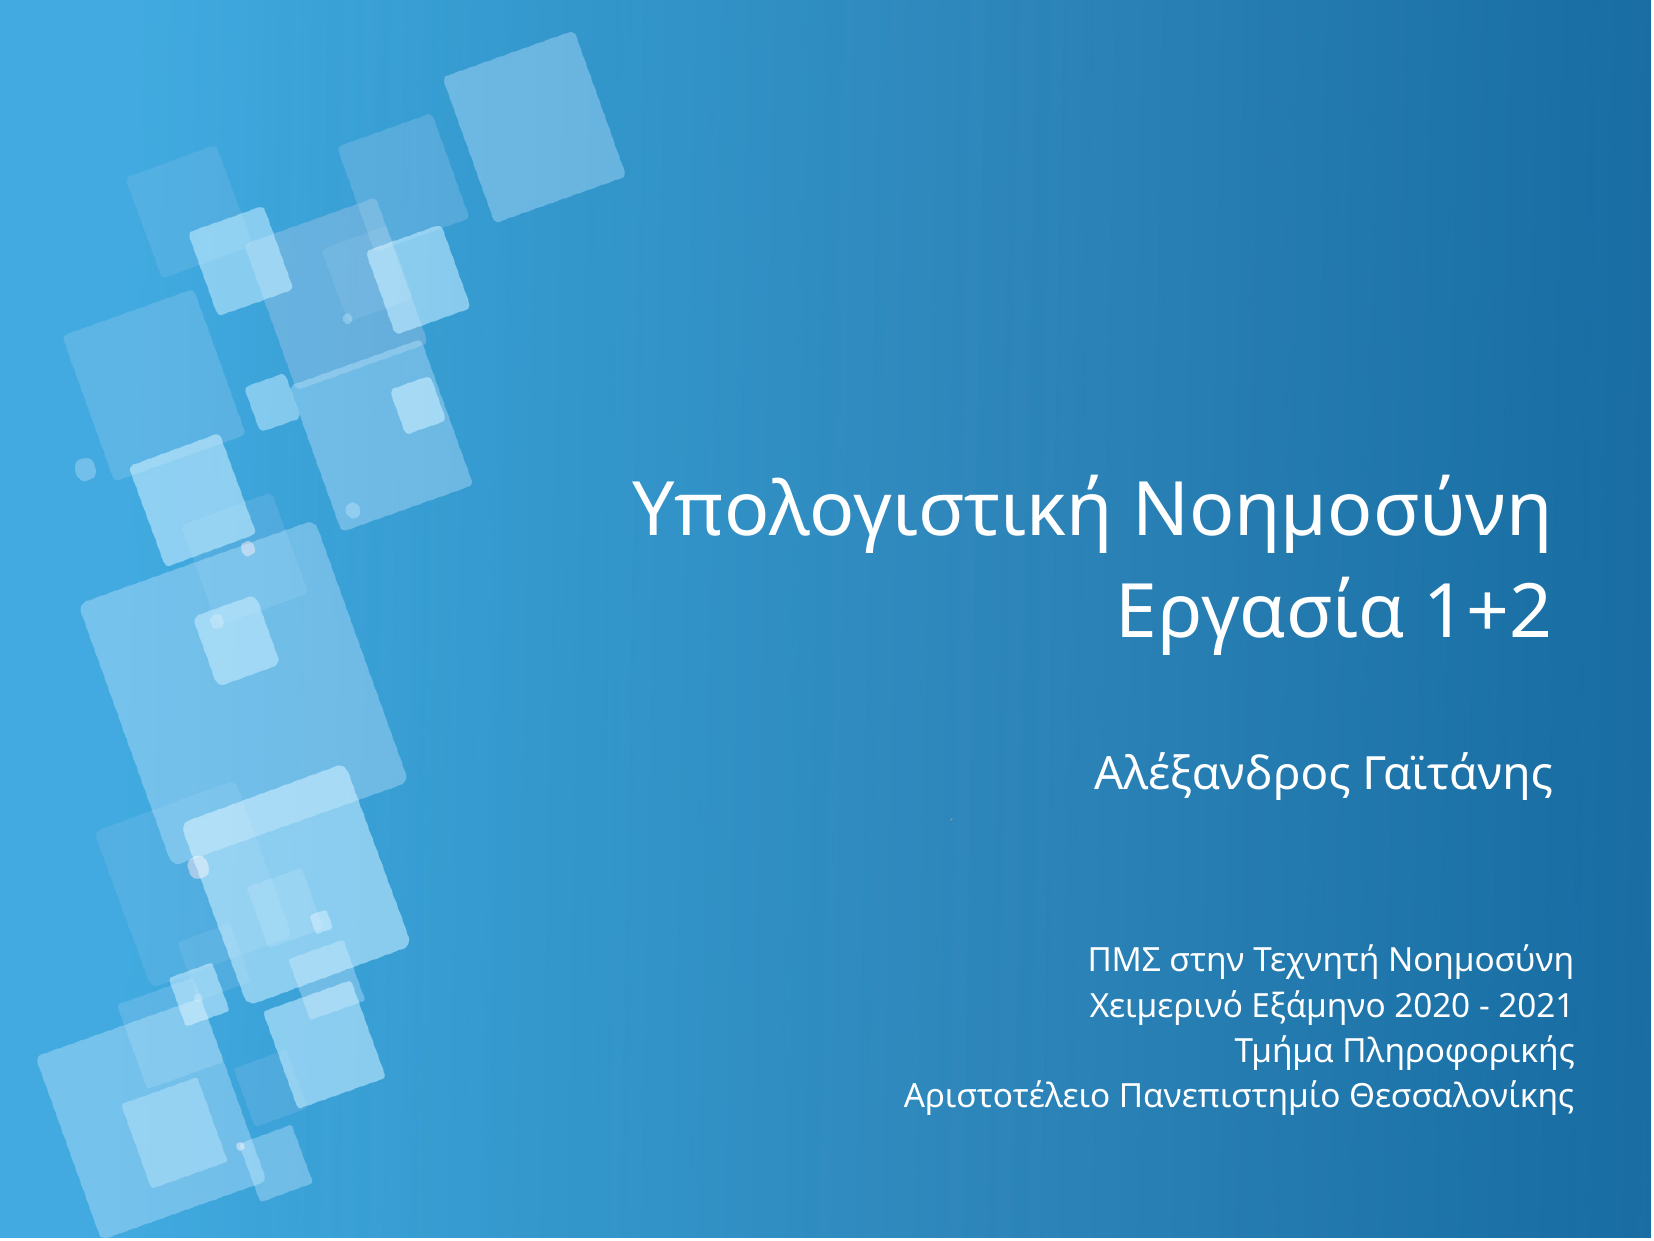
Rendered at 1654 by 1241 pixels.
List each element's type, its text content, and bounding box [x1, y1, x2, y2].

subtitle Αλέξανδρος Γαϊτάνης [862, 680, 1554, 856]
title Υπολογιστική Νοημοσύνη Εργασία 1+2 [627, 467, 1554, 648]
text_box ΠΜΣ στην Τεχνητή Νοημοσύνη Χειμερινό Εξάμηνο 2020 - 2021 Τμήμα Πληροφορικής Αριστοτέλειο Πανεπιστημίο Θεσσαλονίκης [862, 856, 1576, 1163]
picture [0, 0, 1651, 1238]
